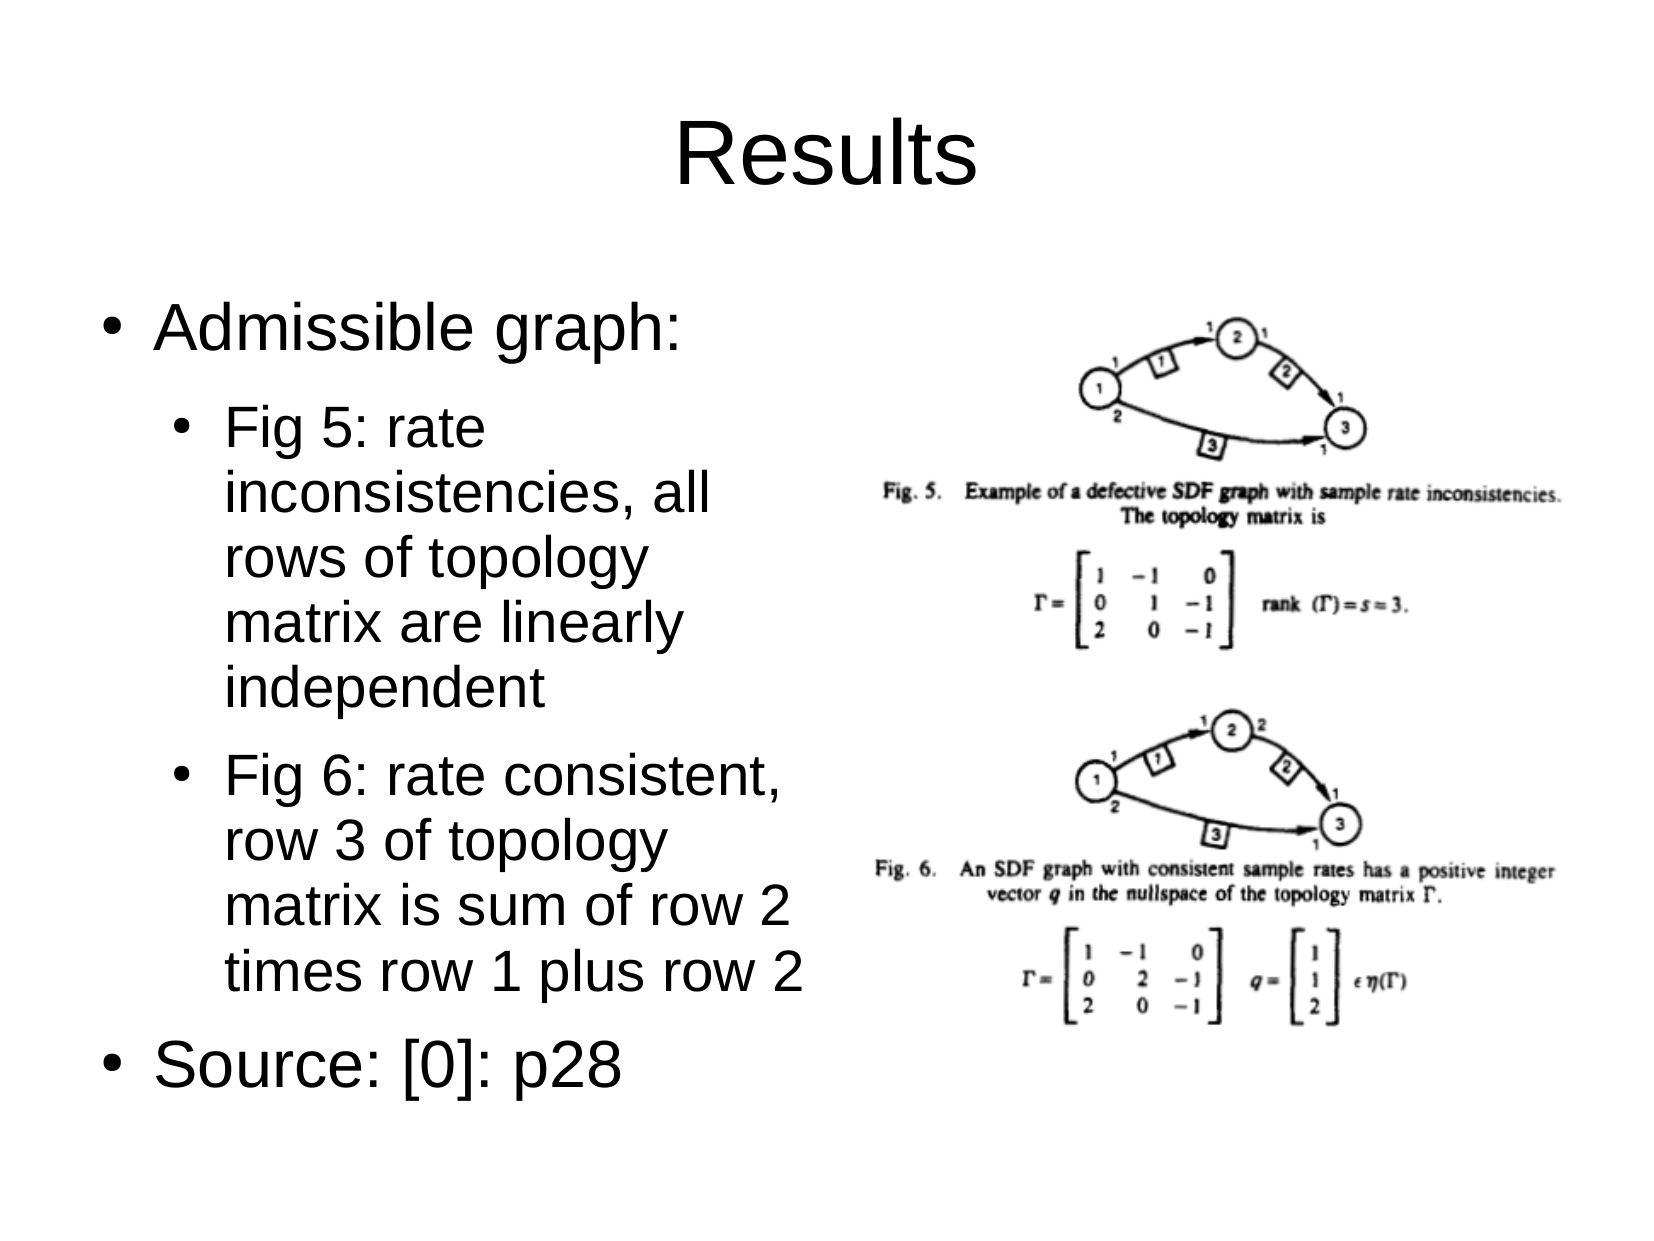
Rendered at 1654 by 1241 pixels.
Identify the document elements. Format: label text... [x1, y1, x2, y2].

list Admissible graph: Fig 5: rate inconsistencies, all rows of topology matrix are linearly independent Fig 6: rate consistent, row 3 of topology matrix is sum of row 2 times row 1 plus row 2 Source: [0]: p28 [82, 290, 809, 1109]
picture [856, 295, 1585, 1071]
title Results [82, 49, 1571, 257]
